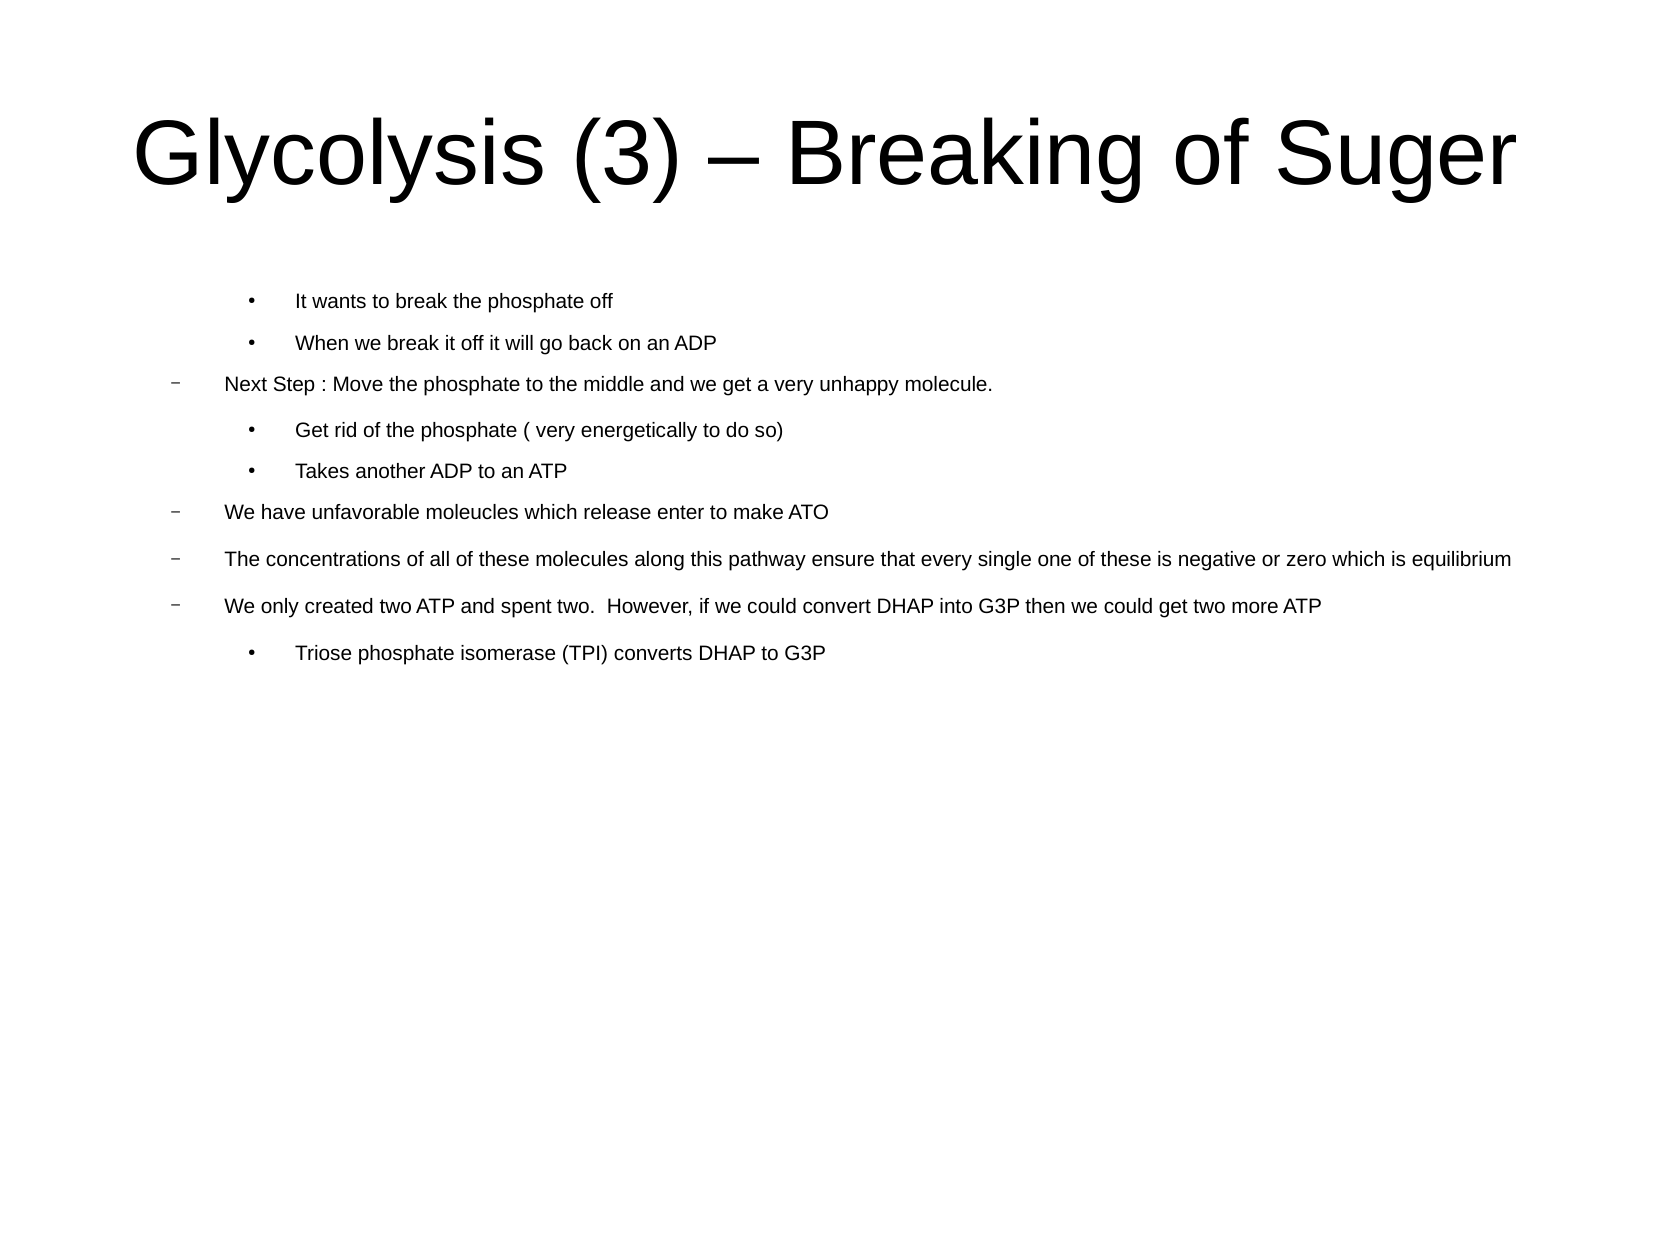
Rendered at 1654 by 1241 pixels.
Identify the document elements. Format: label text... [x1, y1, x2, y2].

list It wants to break the phosphate off When we break it off it will go back on an ADP Next Step : Move the phosphate to the middle and we get a very unhappy molecule. Get rid of the phosphate ( very energetically to do so) Takes another ADP to an ATP We have unfavorable moleucles which release enter to make ATO The concentrations of all of these molecules along this pathway ensure that every single one of these is negative or zero which is equilibrium We only created two ATP and spent two. However, if we could convert DHAP into G3P then we could get two more ATP Triose phosphate isomerase (TPI) converts DHAP to G3P [82, 290, 1571, 1010]
title Glycolysis (3) – Breaking of Suger [82, 49, 1571, 257]
